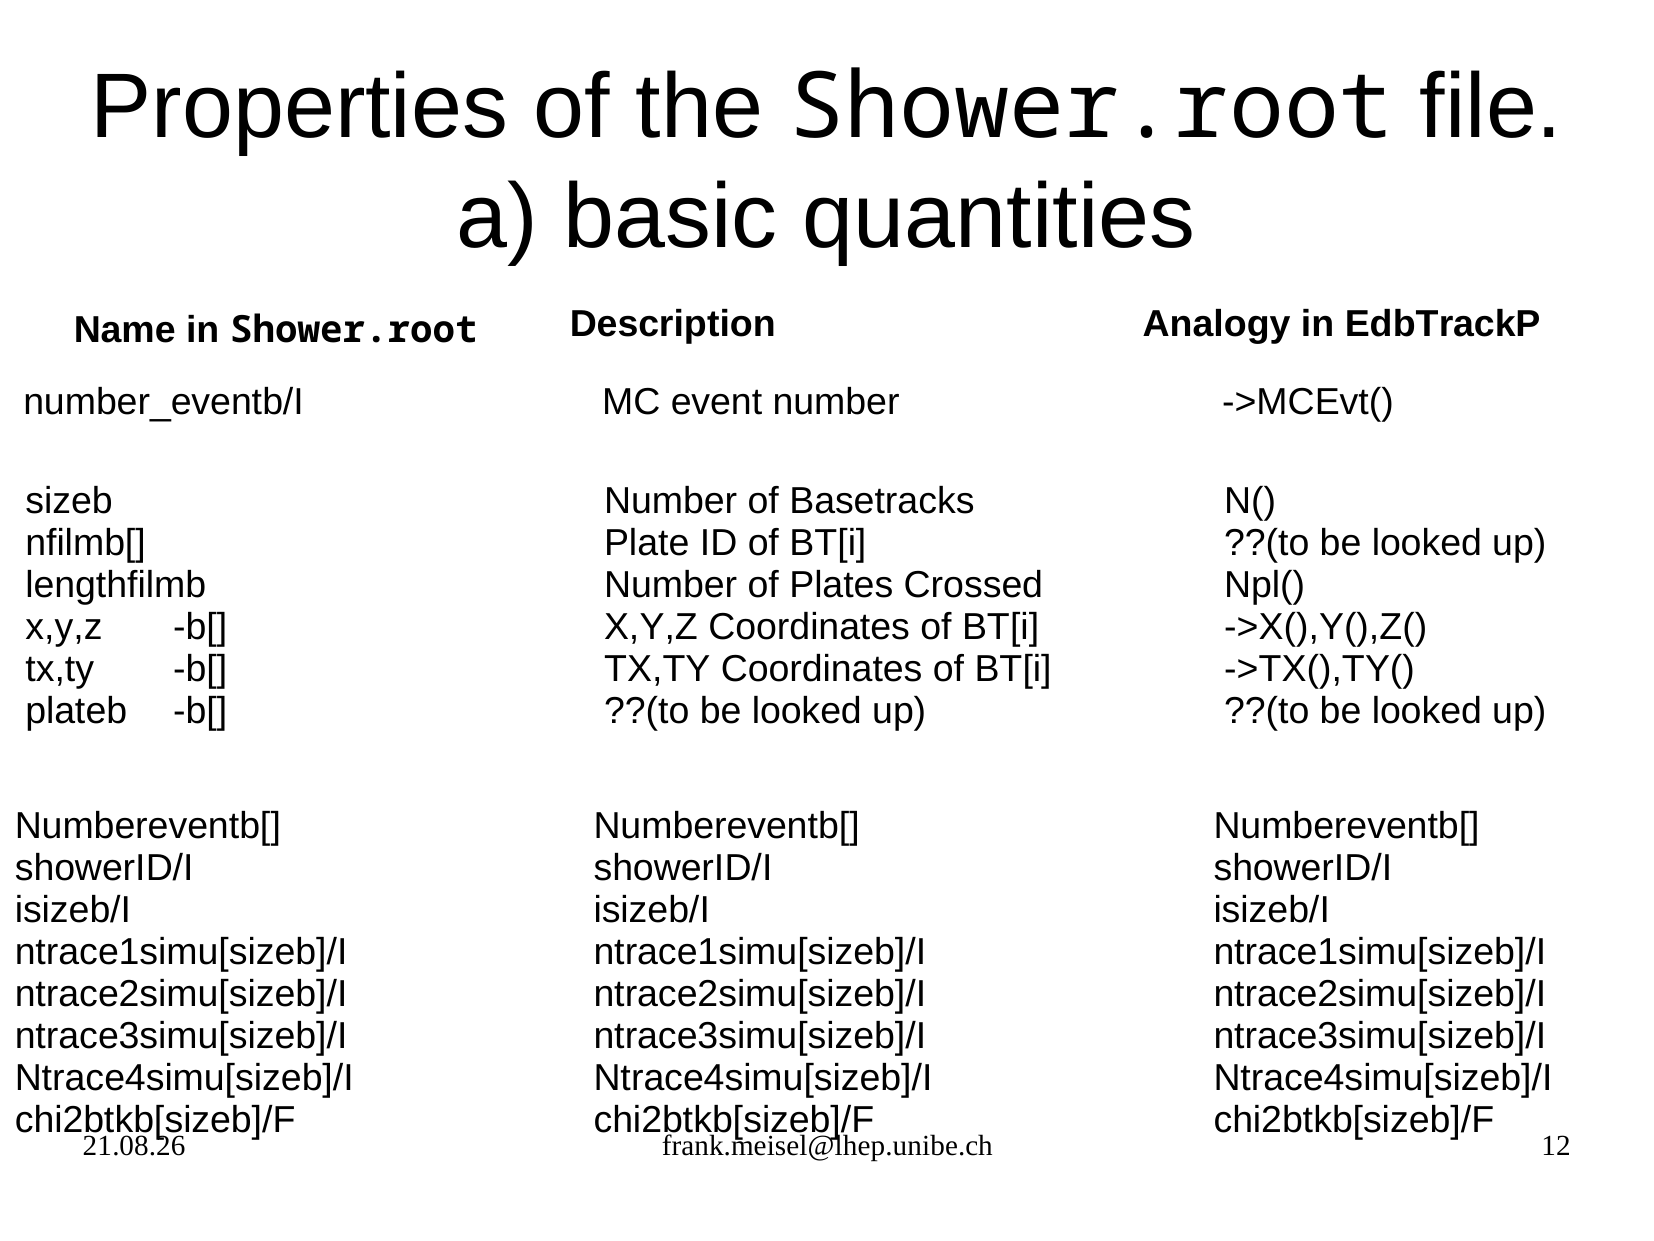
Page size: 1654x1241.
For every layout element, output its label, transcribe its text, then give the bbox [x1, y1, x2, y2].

text_box Numbereventb[] showerID/I isizeb/I ntrace1simu[sizeb]/I ntrace2simu[sizeb]/I ntrace3simu[sizeb]/I Ntrace4simu[sizeb]/I chi2btkb[sizeb]/F [0, 797, 492, 1190]
text_box MC event number [587, 373, 1024, 473]
text_box Analogy in EdbTrackP [1127, 295, 1654, 390]
text_box number_eventb/I [8, 373, 423, 473]
text_box ->MCEvt() [1207, 390, 1477, 473]
text_box Numbereventb[] showerID/I isizeb/I ntrace1simu[sizeb]/I ntrace2simu[sizeb]/I ntrace3simu[sizeb]/I Ntrace4simu[sizeb]/I chi2btkb[sizeb]/F [578, 797, 1071, 1191]
text_box N() ??(to be looked up) Npl() ->X(),Y(),Z() ->TX(),TY() ??(to be looked up) [1209, 472, 1654, 740]
text_box Number of Basetracks Plate ID of BT[i] Number of Plates Crossed X,Y,Z Coordinates of BT[i] TX,TY Coordinates of BT[i] ??(to be looked up) [589, 472, 1209, 740]
text_box Numbereventb[] showerID/I isizeb/I ntrace1simu[sizeb]/I ntrace2simu[sizeb]/I ntrace3simu[sizeb]/I Ntrace4simu[sizeb]/I chi2btkb[sizeb]/F [1198, 797, 1654, 1191]
text_box sizeb nfilmb[] lengthfilmb x,y,z -b[] tx,ty -b[] plateb -b[] [10, 473, 320, 740]
text_box Description [555, 295, 1117, 353]
text_box Name in Shower.root [58, 295, 621, 386]
title Properties of the Shower.root file. a) basic quantities [82, 30, 1571, 276]
